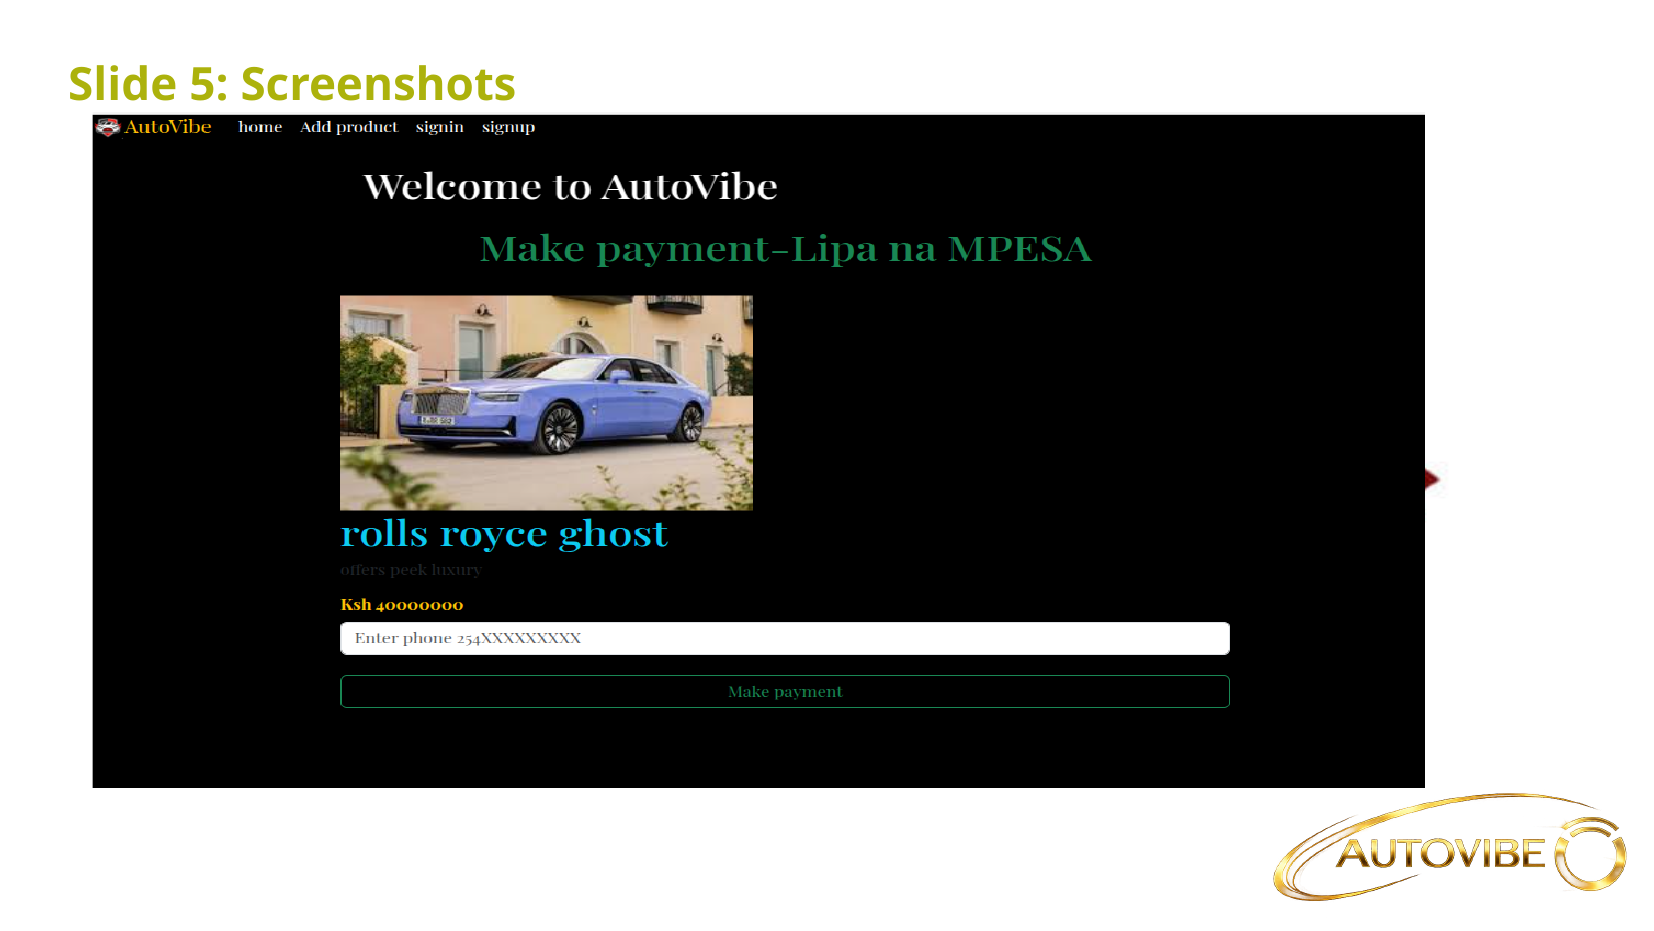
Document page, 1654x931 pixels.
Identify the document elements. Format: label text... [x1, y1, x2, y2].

text_box Slide 5: Screenshots [53, 44, 1201, 219]
picture [0, 0, 1654, 931]
